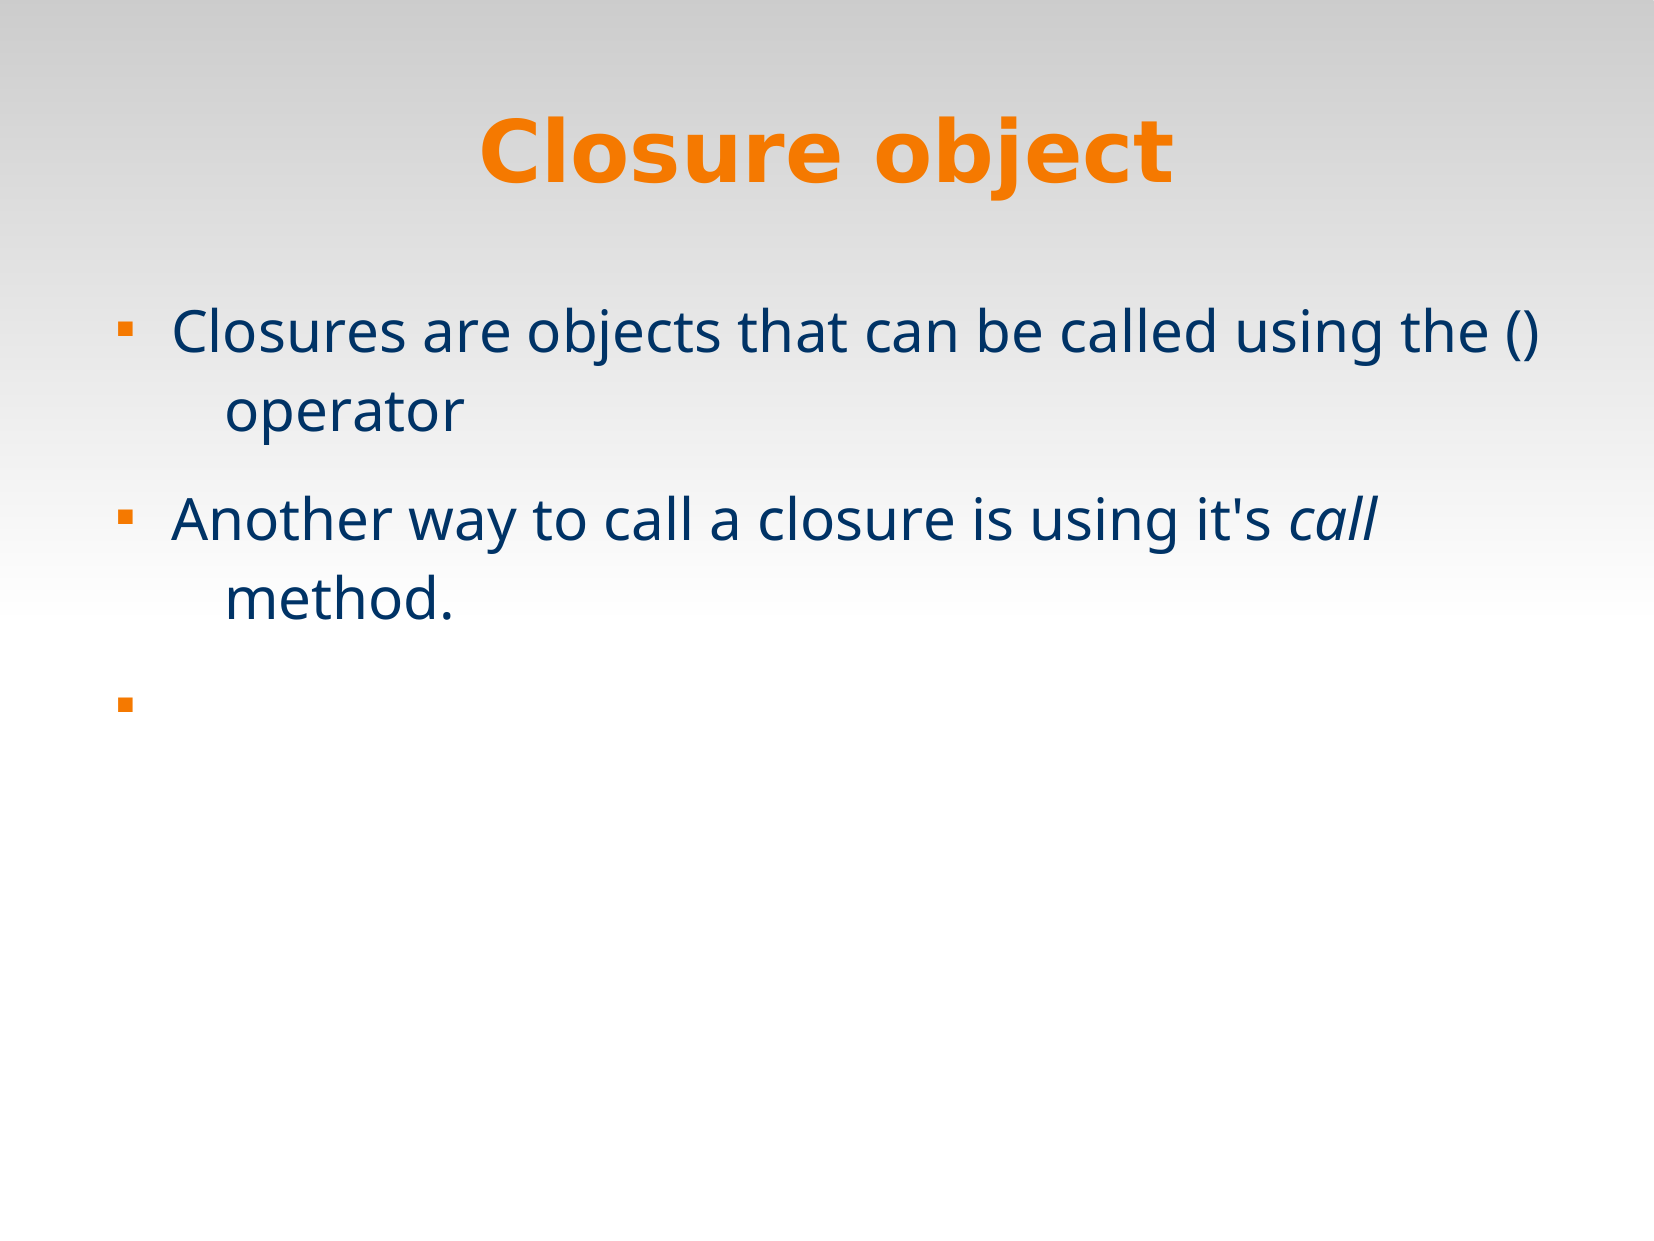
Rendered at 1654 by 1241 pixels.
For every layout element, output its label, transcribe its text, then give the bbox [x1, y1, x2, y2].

list Closures are objects that can be called using the () operator Another way to call a closure is using it's call method. [82, 290, 1571, 1109]
title Closure object [82, 49, 1571, 257]
